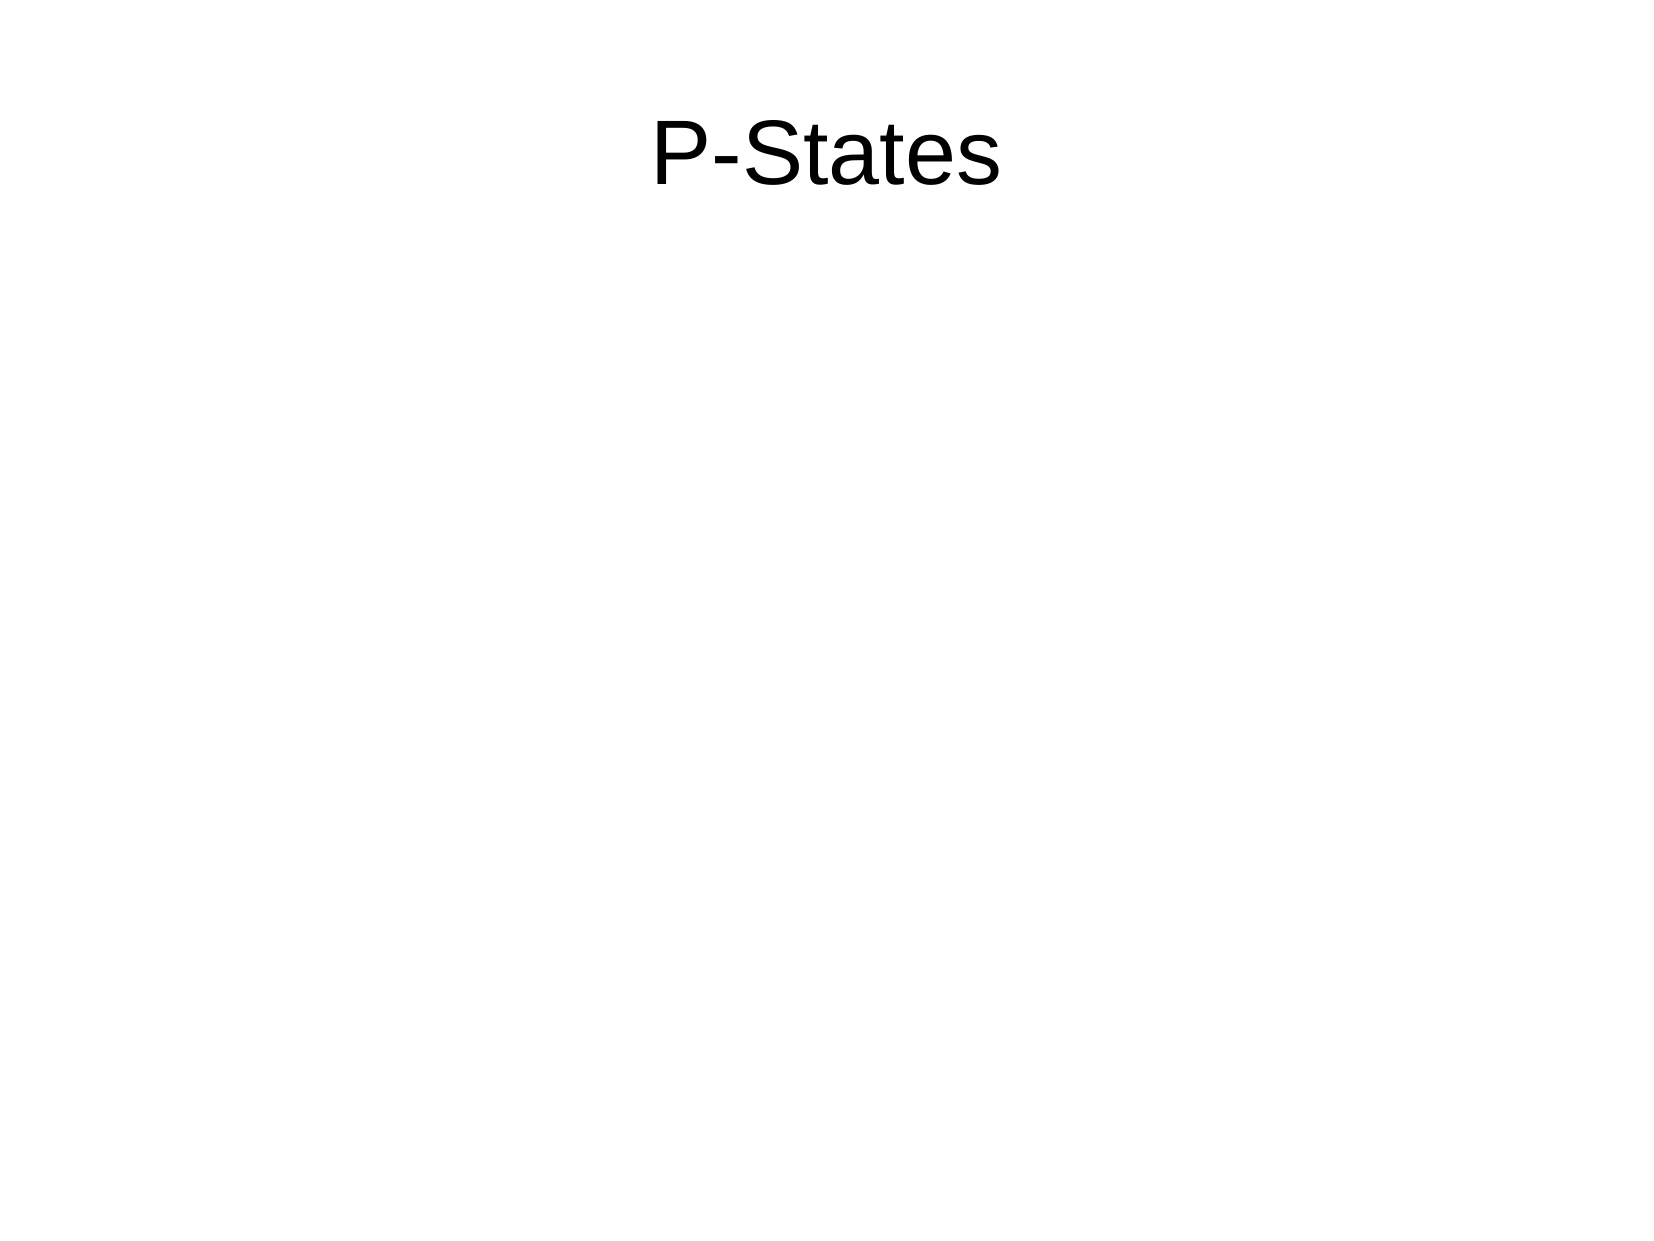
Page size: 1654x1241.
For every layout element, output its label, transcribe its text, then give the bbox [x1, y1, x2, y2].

title P-States [82, 49, 1571, 257]
